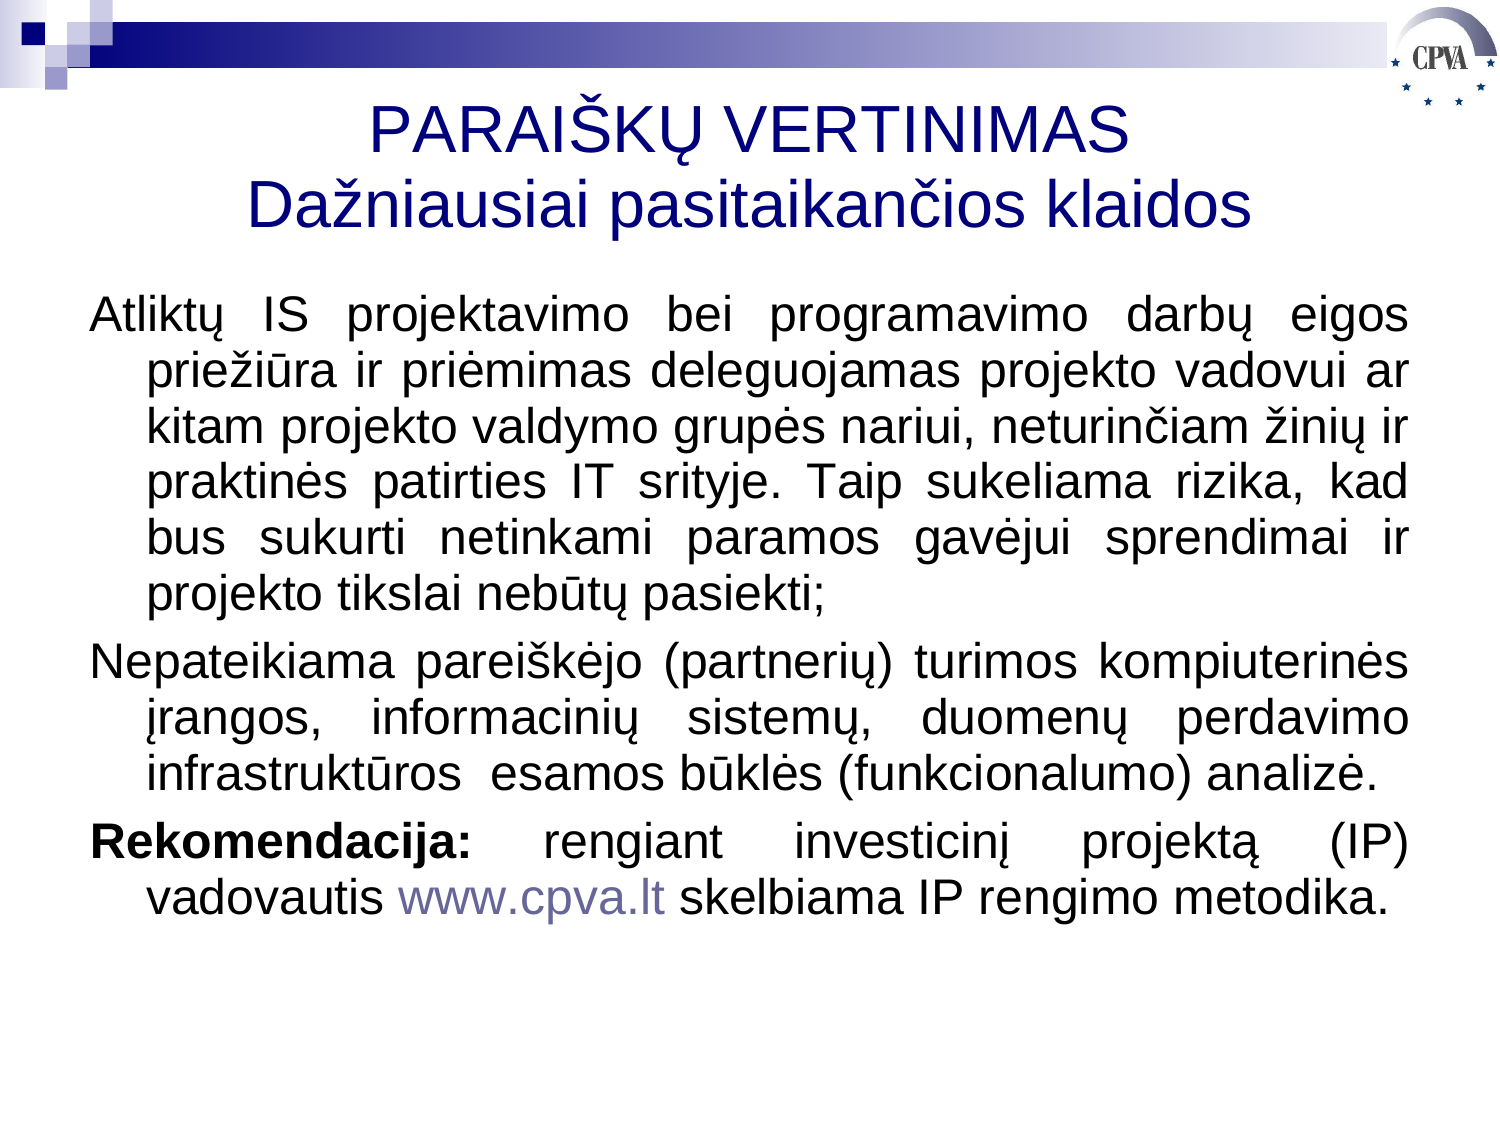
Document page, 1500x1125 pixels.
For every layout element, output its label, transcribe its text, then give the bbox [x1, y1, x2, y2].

title PARAIŠKŲ VERTINIMAS Dažniausiai pasitaikančios klaidos [75, 78, 1426, 256]
picture [1387, 0, 1500, 113]
list Atliktų IS projektavimo bei programavimo darbų eigos priežiūra ir priėmimas deleguojamas projekto vadovui ar kitam projekto valdymo grupės nariui, neturinčiam žinių ir praktinės patirties IT srityje. Taip sukeliama rizika, kad bus sukurti netinkami paramos gavėjui sprendimai ir projekto tikslai nebūtų pasiekti; Nepateikiama pareiškėjo (partnerių) turimos kompiuterinės įrangos, informacinių sistemų, duomenų perdavimo infrastruktūros esamos būklės (funkcionalumo) analizė. Rekomendacija: rengiant investicinį projektą (IP) vadovautis www.cpva.lt skelbiama IP rengimo metodika. [75, 278, 1426, 1040]
